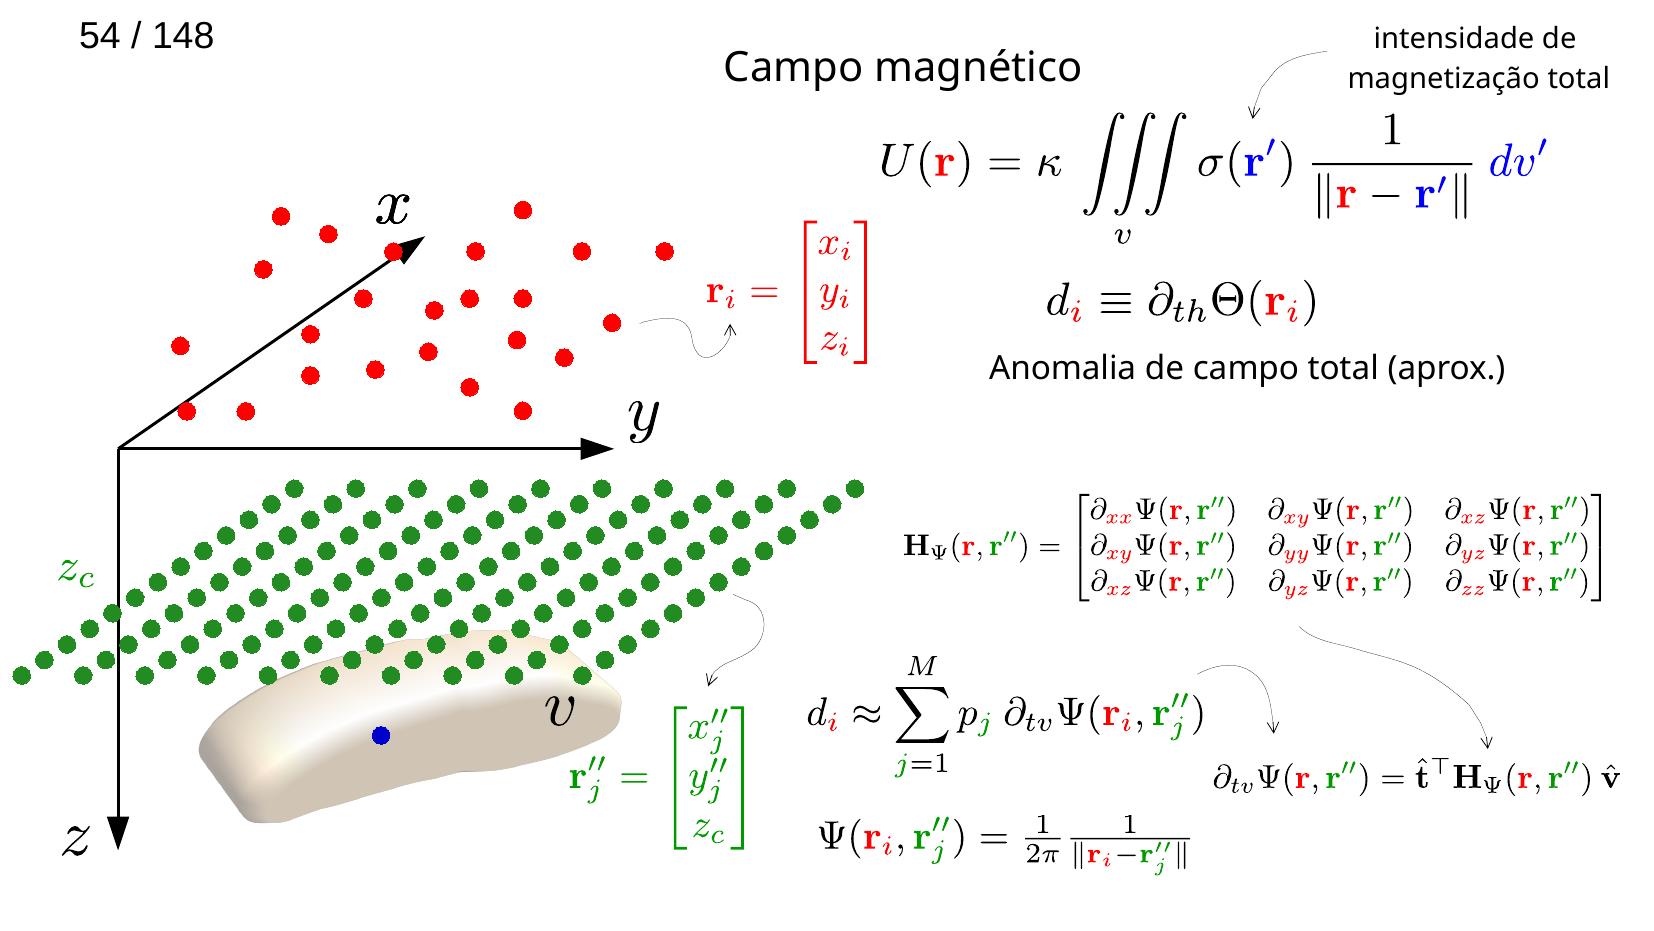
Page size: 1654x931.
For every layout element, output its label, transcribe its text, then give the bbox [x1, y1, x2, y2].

text_box [256, 542, 274, 560]
text_box [732, 510, 751, 529]
text_box [384, 242, 403, 261]
text_box [693, 495, 712, 514]
text_box [301, 510, 320, 529]
text_box [460, 289, 479, 308]
text_box [401, 526, 420, 545]
text_box [343, 651, 361, 669]
text_box [372, 726, 390, 745]
text_box [408, 479, 427, 498]
text_box [301, 325, 320, 344]
text_box [285, 479, 304, 498]
text_box [573, 666, 592, 685]
text_box [288, 604, 306, 623]
text_box [641, 573, 660, 592]
text_box [846, 479, 864, 498]
text_box [411, 604, 430, 623]
text_box [609, 510, 627, 529]
text_box [327, 619, 345, 638]
text_box [550, 635, 569, 654]
text_box [518, 573, 537, 592]
text_box [716, 479, 734, 498]
text_box [233, 557, 252, 576]
text_box [417, 557, 436, 576]
picture [374, 194, 413, 224]
text_box [171, 336, 190, 355]
text_box [777, 479, 796, 498]
text_box [240, 510, 258, 529]
text_box [527, 651, 546, 669]
text_box [596, 651, 614, 669]
text_box [800, 510, 819, 529]
text_box [354, 289, 373, 308]
text_box [505, 666, 523, 685]
text_box [534, 604, 553, 623]
text_box [363, 510, 381, 529]
text_box [514, 401, 532, 420]
text_box [320, 666, 339, 685]
text_box [333, 573, 352, 592]
text_box Anomalia de campo total (aprox.) [974, 336, 1497, 388]
text_box [479, 557, 498, 576]
text_box [472, 604, 491, 623]
text_box [495, 588, 514, 607]
text_box [177, 402, 196, 421]
picture [566, 704, 759, 852]
text_box [419, 342, 438, 361]
picture [704, 112, 1548, 366]
text_box <number> / 148 [0, 0, 240, 71]
text_box [236, 402, 255, 421]
text_box [664, 557, 682, 576]
text_box [686, 542, 705, 560]
text_box [58, 635, 76, 654]
text_box [514, 201, 532, 219]
text_box [618, 588, 637, 607]
text_box [434, 588, 452, 607]
text_box [618, 635, 637, 654]
text_box [488, 635, 507, 654]
text_box [466, 651, 485, 669]
text_box [97, 651, 115, 669]
text_box [404, 651, 423, 669]
text_box [547, 510, 566, 529]
text_box [259, 666, 277, 685]
text_box [262, 495, 281, 514]
text_box [158, 651, 177, 669]
text_box [220, 651, 238, 669]
text_box [340, 526, 359, 545]
text_box [226, 604, 245, 623]
text_box [525, 526, 543, 545]
text_box [382, 666, 400, 685]
text_box [304, 635, 323, 654]
text_box [655, 242, 674, 261]
text_box [508, 495, 527, 514]
text_box [443, 666, 462, 685]
text_box [755, 542, 773, 560]
text_box [126, 588, 145, 607]
text_box [486, 510, 504, 529]
text_box [777, 526, 796, 545]
text_box [372, 588, 391, 607]
text_box [324, 495, 342, 514]
text_box [194, 542, 213, 560]
picture [806, 656, 1207, 778]
text_box [254, 260, 273, 279]
text_box [447, 495, 466, 514]
text_box [670, 510, 689, 529]
text_box [466, 242, 485, 261]
text_box [379, 542, 397, 560]
text_box [281, 651, 300, 669]
text_box [648, 526, 666, 545]
text_box [395, 573, 413, 592]
text_box [210, 573, 229, 592]
text_box [450, 619, 468, 638]
text_box [541, 557, 559, 576]
text_box [664, 604, 682, 623]
text_box [463, 526, 482, 545]
text_box [595, 604, 614, 623]
text_box [460, 378, 479, 397]
picture [901, 492, 1612, 603]
text_box [603, 313, 621, 332]
text_box [557, 588, 575, 607]
text_box [470, 479, 488, 498]
text_box [294, 557, 313, 576]
text_box [203, 619, 222, 638]
text_box [709, 573, 728, 592]
text_box [513, 289, 532, 308]
text_box [35, 651, 54, 669]
text_box [440, 542, 459, 560]
text_box [242, 635, 261, 654]
text_box [319, 225, 338, 243]
text_box [631, 495, 650, 514]
text_box [272, 207, 290, 226]
text_box [301, 366, 320, 385]
picture [626, 401, 662, 443]
text_box [602, 557, 621, 576]
text_box [165, 604, 183, 623]
text_box [709, 526, 728, 545]
text_box [573, 619, 592, 638]
text_box [346, 479, 365, 498]
text_box [593, 479, 611, 498]
text_box [349, 604, 368, 623]
text_box [424, 510, 443, 529]
picture [56, 560, 95, 588]
text_box [365, 635, 384, 654]
text_box [456, 573, 475, 592]
text_box [508, 331, 526, 349]
text_box [570, 495, 589, 514]
text_box [74, 666, 93, 685]
text_box [310, 588, 329, 607]
text_box [197, 666, 216, 685]
text_box [686, 588, 705, 607]
text_box [317, 542, 336, 560]
text_box [579, 573, 598, 592]
picture [1043, 278, 1322, 329]
text_box [217, 526, 235, 545]
text_box [278, 526, 297, 545]
text_box [555, 348, 574, 367]
text_box [641, 619, 660, 638]
picture [59, 826, 93, 856]
text_box [103, 604, 122, 623]
text_box [427, 635, 446, 654]
text_box [12, 666, 31, 685]
text_box [388, 619, 407, 638]
text_box [654, 479, 673, 498]
text_box Campo magnético [708, 29, 1078, 91]
text_box [511, 619, 530, 638]
text_box [755, 495, 773, 514]
text_box [823, 495, 842, 514]
text_box [119, 635, 138, 654]
text_box [265, 619, 284, 638]
text_box [366, 360, 385, 379]
text_box [586, 526, 605, 545]
picture [816, 815, 1190, 876]
text_box [80, 619, 99, 638]
text_box [272, 573, 290, 592]
text_box [142, 619, 161, 638]
text_box [187, 588, 206, 607]
text_box [573, 242, 591, 261]
text_box [563, 542, 582, 560]
text_box [135, 666, 154, 685]
text_box [181, 635, 199, 654]
text_box [502, 542, 520, 560]
text_box [531, 479, 550, 498]
text_box [385, 495, 404, 514]
picture [1212, 758, 1622, 797]
text_box [625, 542, 644, 560]
text_box intensidade de magnetização total [1332, 17, 1616, 97]
text_box [149, 573, 167, 592]
picture [543, 696, 578, 726]
text_box [171, 557, 190, 576]
text_box [732, 557, 751, 576]
text_box [425, 301, 444, 320]
text_box [249, 588, 268, 607]
text_box [356, 557, 375, 576]
